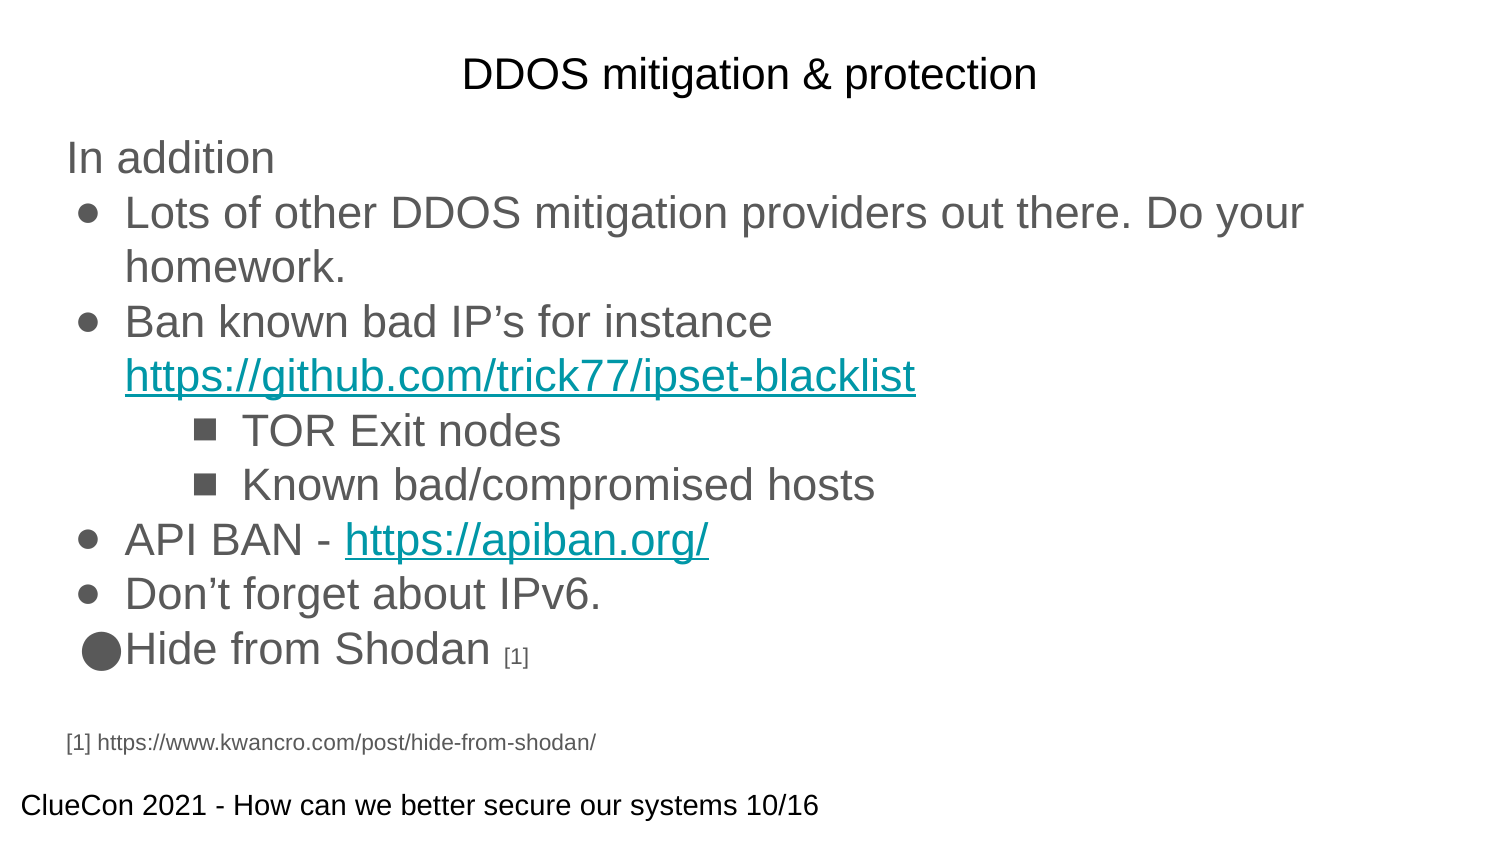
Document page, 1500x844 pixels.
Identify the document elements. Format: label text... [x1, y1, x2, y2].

title DDOS mitigation & protection [51, 29, 1449, 113]
subtitle In addition Lots of other DDOS mitigation providers out there. Do your homework. Ban known bad IP’s for instance https://github.com/trick77/ipset-blacklist TOR Exit nodes Known bad/compromised hosts API BAN - https://apiban.org/ Don’t forget about IPv6. Hide from Shodan [1] [1] https://www.kwancro.com/post/hide-from-shodan/ [51, 113, 1449, 771]
text_box ClueCon 2021 - How can we better secure our systems 10/16 [5, 771, 1472, 837]
